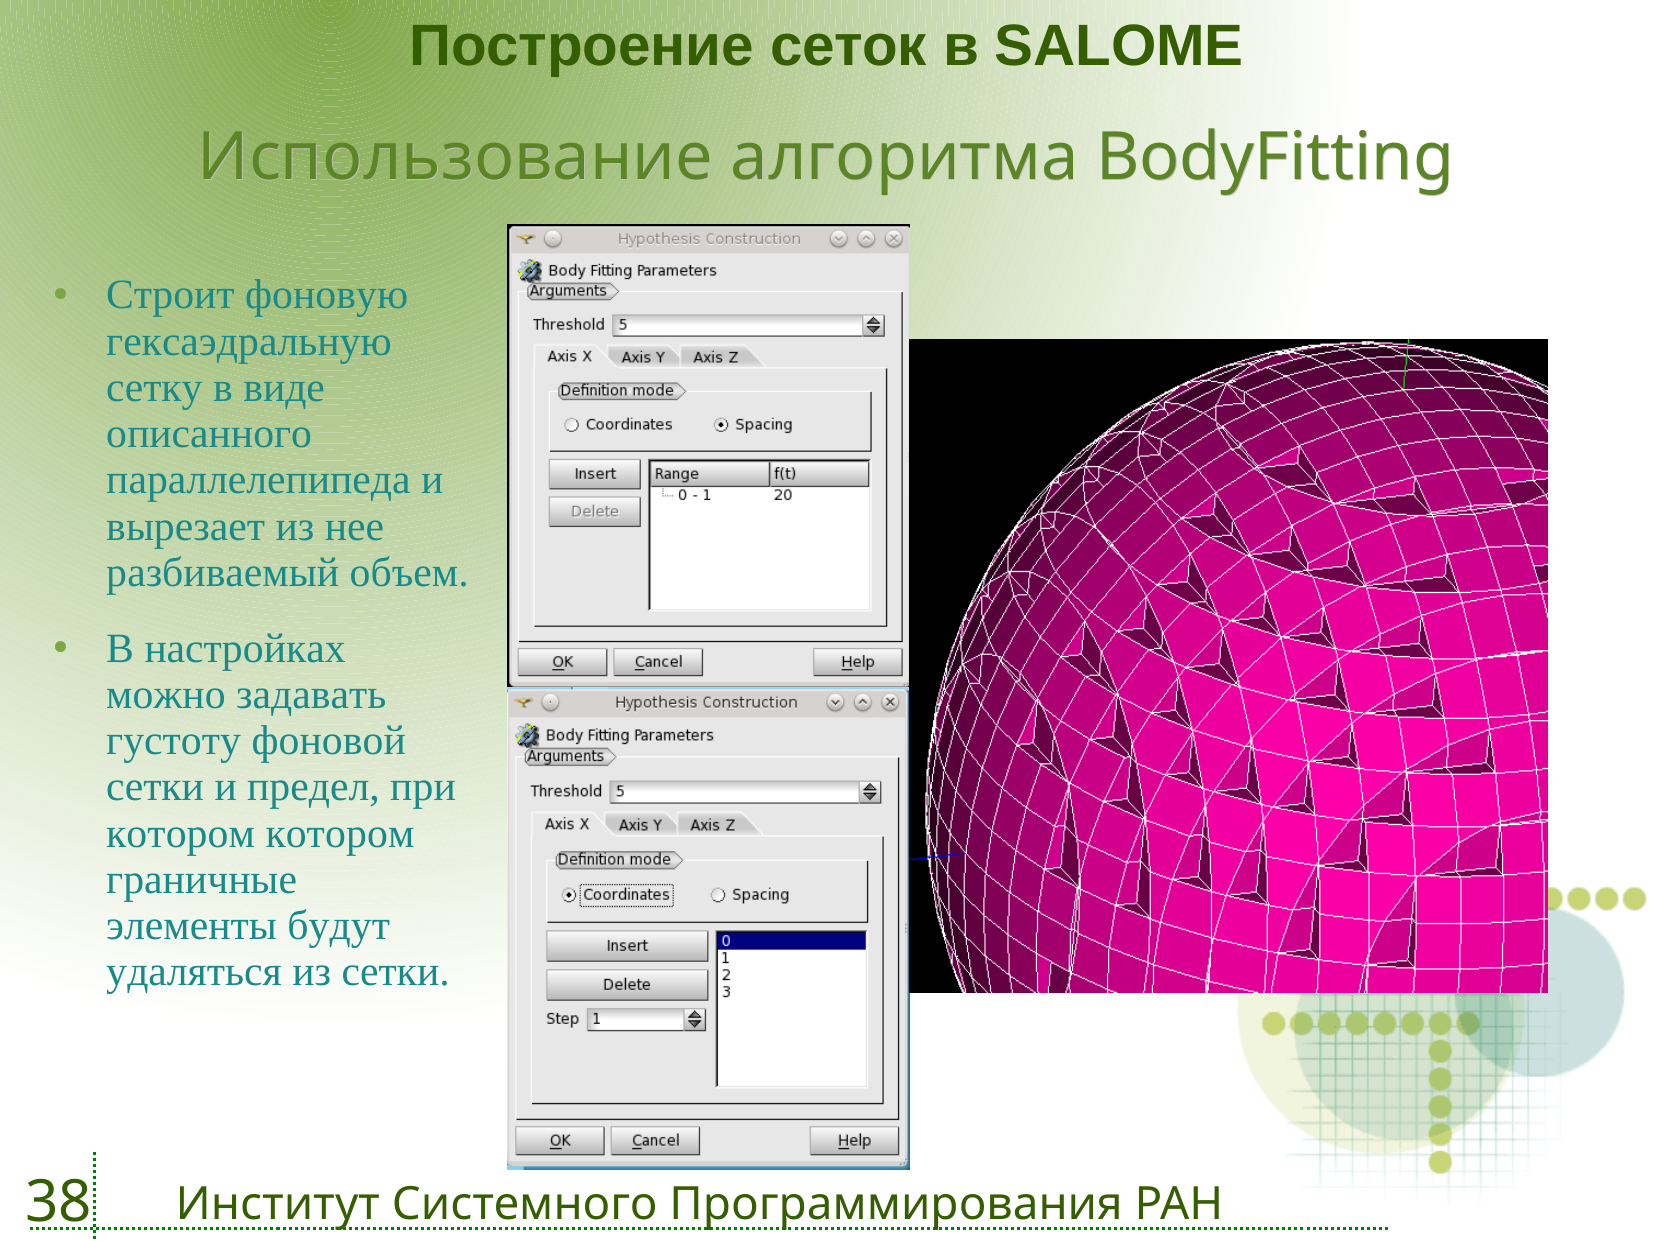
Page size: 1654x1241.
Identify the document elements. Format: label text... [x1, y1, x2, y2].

title Использование алгоритма BodyFitting [29, 94, 1625, 213]
list Строит фоновую гексаэдральную сетку в виде описанного параллелепипеда и вырезает из нее разбиваемый объем. В настройках можно задавать густоту фоновой сетки и предел, при котором котором граничные элементы будут удаляться из сетки. [35, 271, 473, 995]
picture [507, 224, 1654, 1211]
